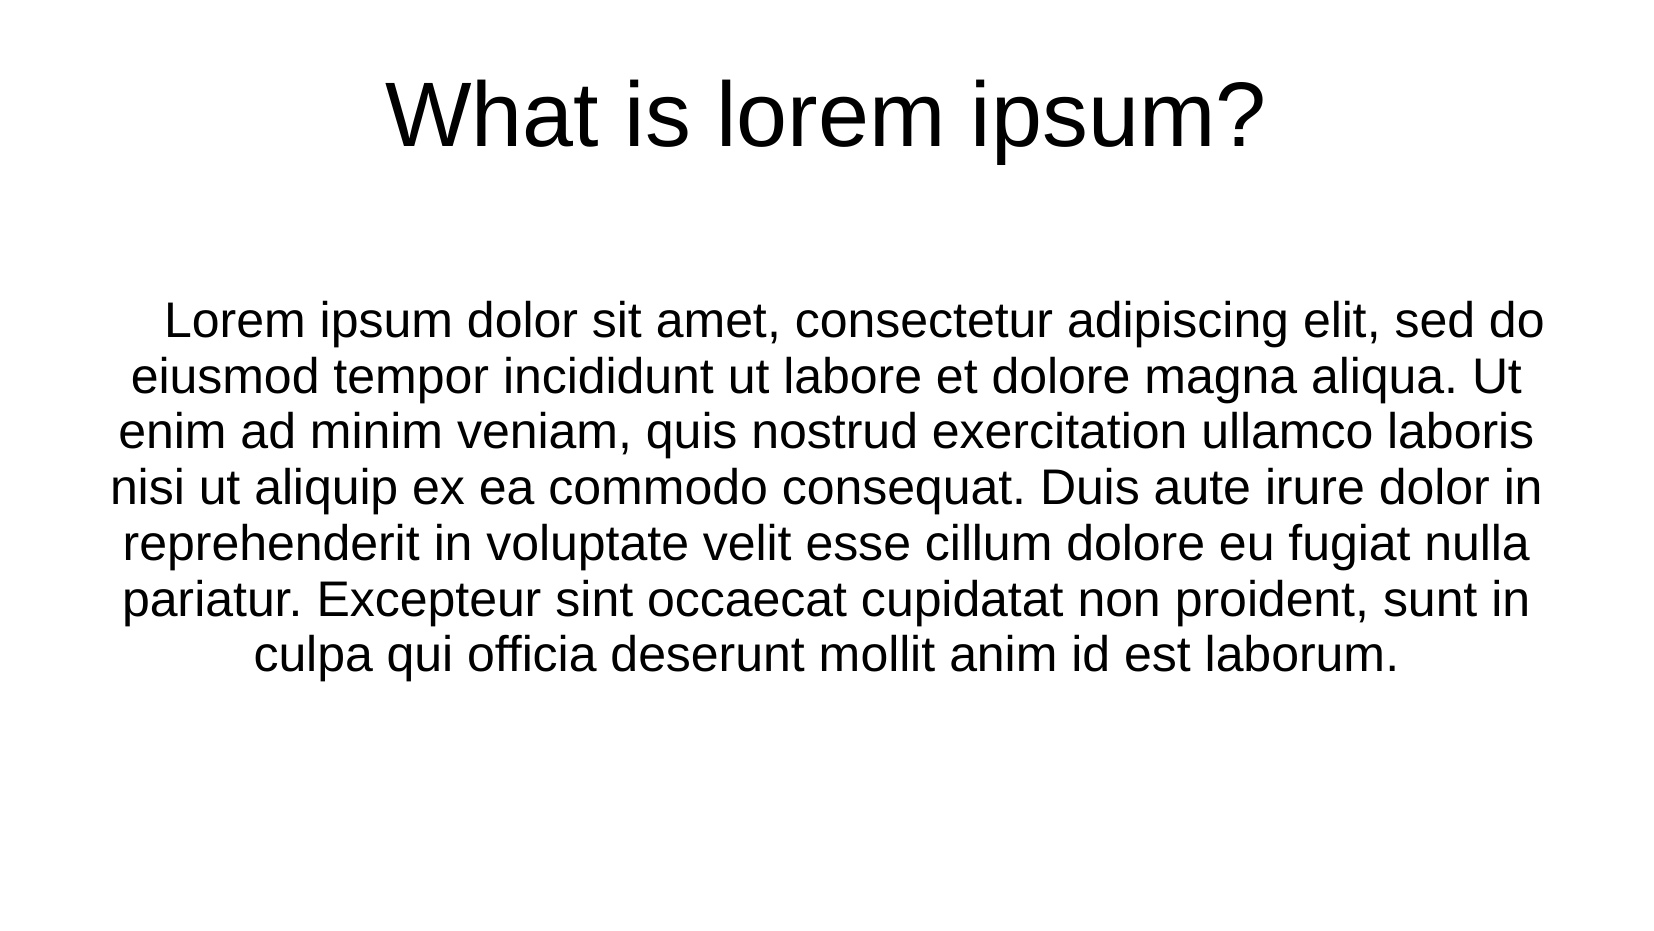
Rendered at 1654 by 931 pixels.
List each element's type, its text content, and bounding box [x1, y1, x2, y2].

subtitle Lorem ipsum dolor sit amet, consectetur adipiscing elit, sed do eiusmod tempor incididunt ut labore et dolore magna aliqua. Ut enim ad minim veniam, quis nostrud exercitation ullamco laboris nisi ut aliquip ex ea commodo consequat. Duis aute irure dolor in reprehenderit in voluptate velit esse cillum dolore eu fugiat nulla pariatur. Excepteur sint occaecat cupidatat non proident, sunt in culpa qui officia deserunt mollit anim id est laborum. [82, 217, 1571, 758]
title What is lorem ipsum? [82, 37, 1571, 193]
